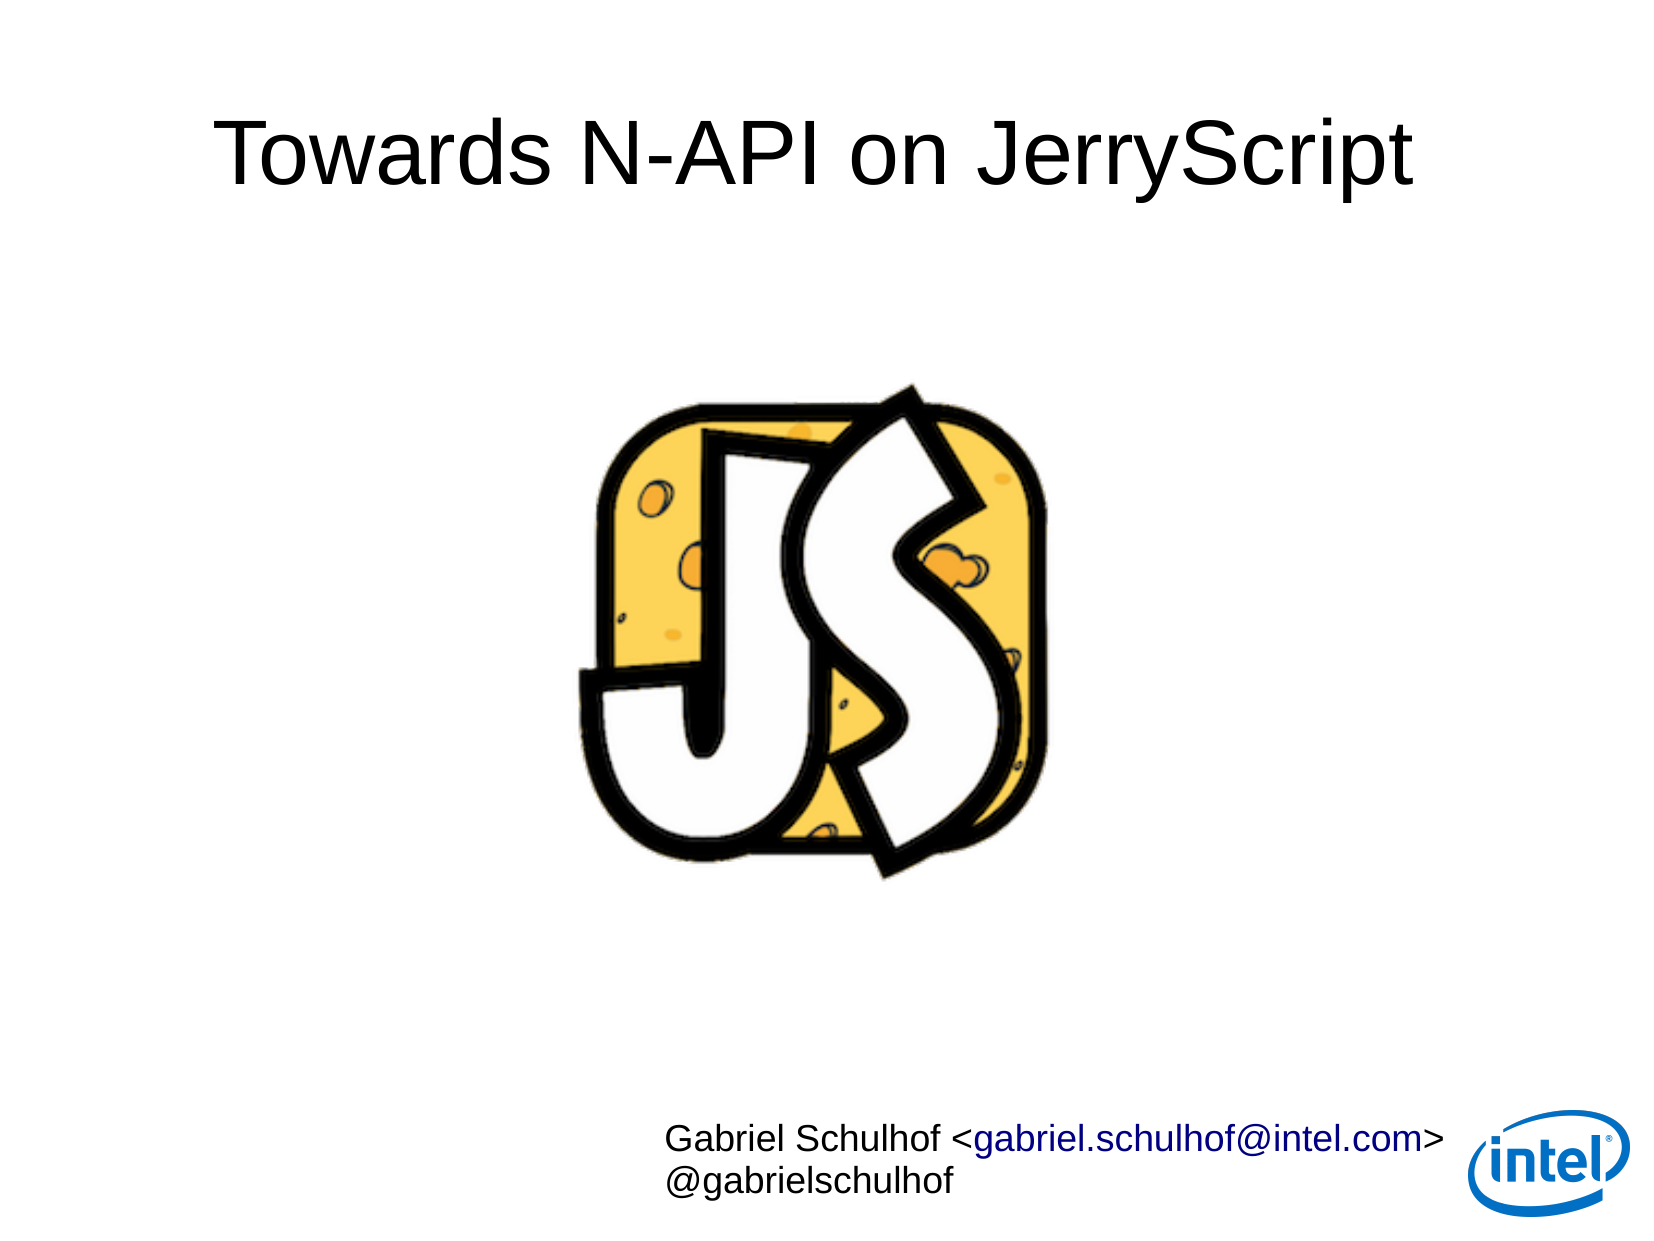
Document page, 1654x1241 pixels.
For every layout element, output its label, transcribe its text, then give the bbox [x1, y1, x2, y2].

title Towards N-API on JerryScript [82, 49, 1571, 257]
picture [1468, 1110, 1630, 1217]
text_box Gabriel Schulhof <gabriel.schulhof@intel.com> @gabrielschulhof [649, 1110, 1465, 1217]
picture [549, 342, 1107, 899]
